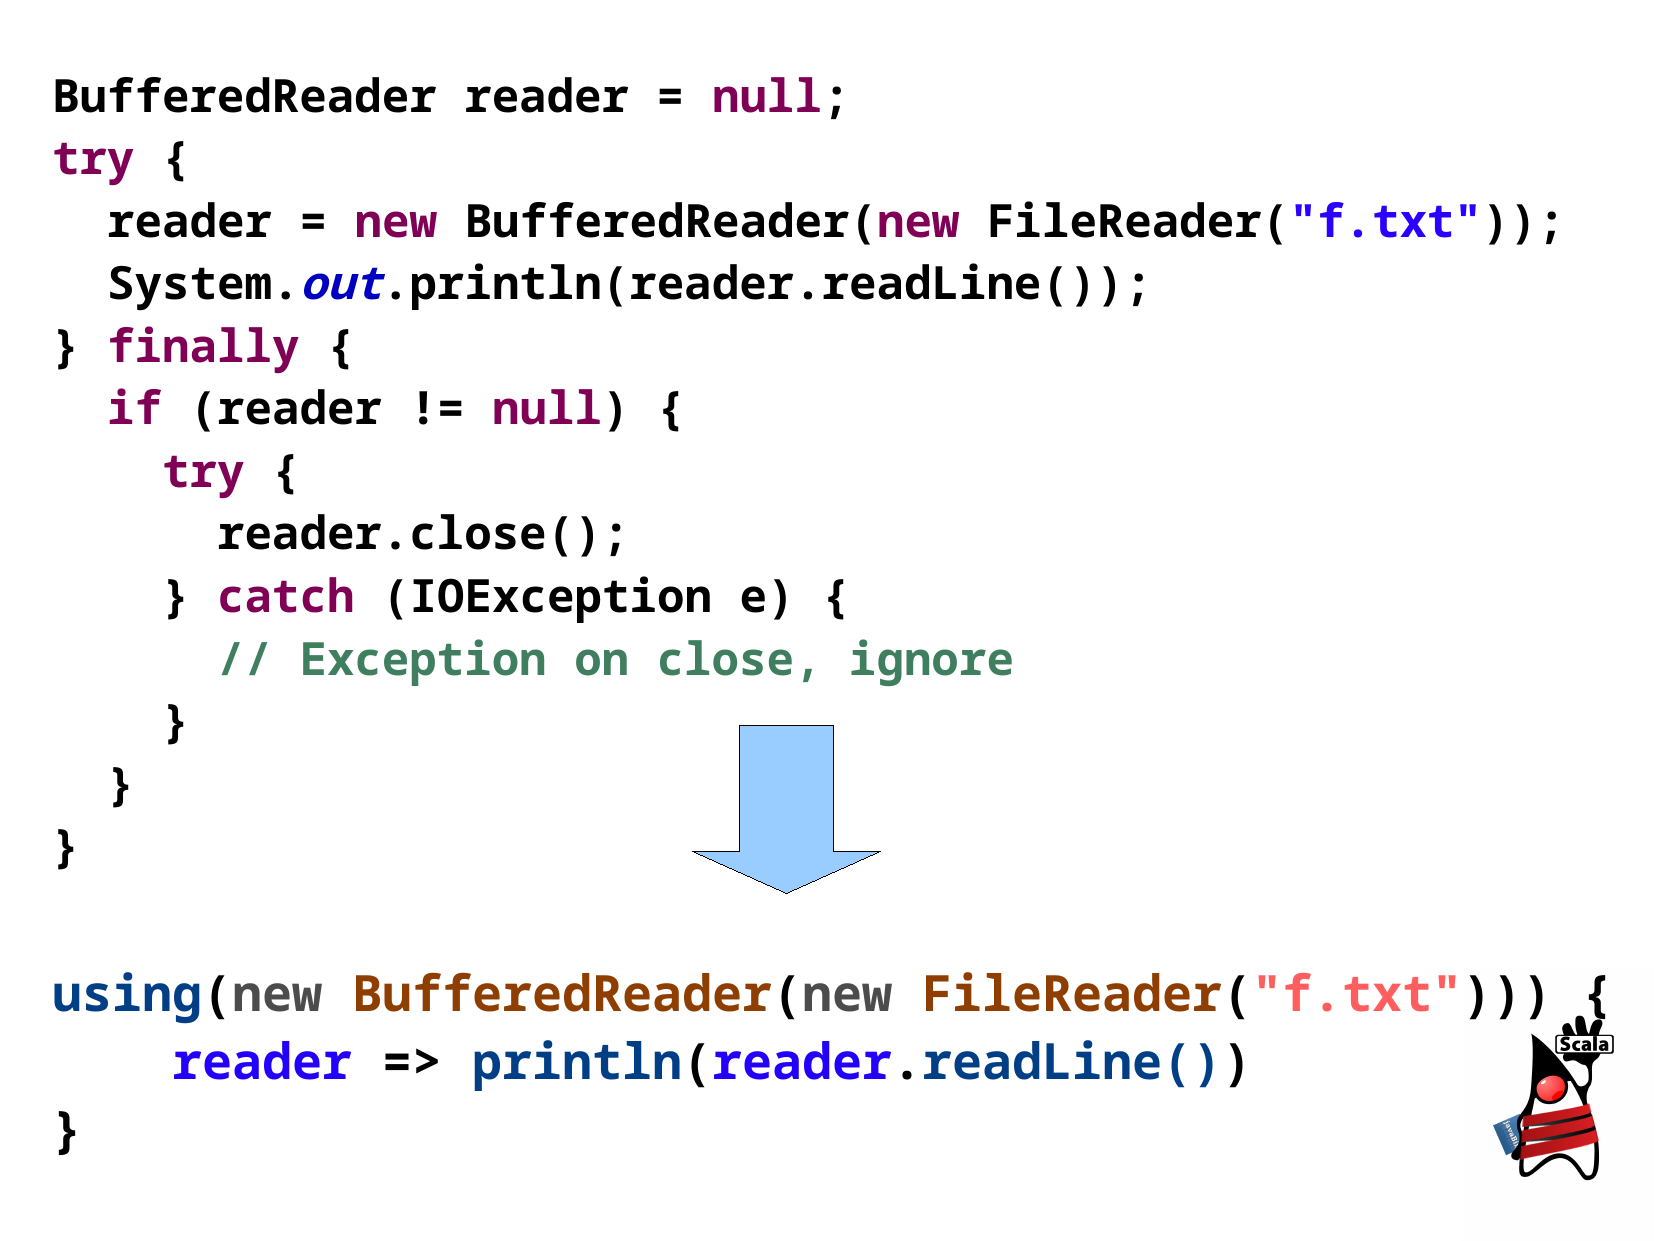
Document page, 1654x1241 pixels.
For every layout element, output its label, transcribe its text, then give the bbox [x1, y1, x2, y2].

text_box using(new BufferedReader(new FileReader("f.txt"))) { reader => println(reader.readLine()) } [37, 950, 1651, 1153]
text_box [692, 725, 881, 894]
picture [1462, 969, 1654, 1241]
text_box BufferedReader reader = null; try { reader = new BufferedReader(new FileReader("f.txt")); System.out.println(reader.readLine()); } finally { if (reader != null) { try { reader.close(); } catch (IOException e) { // Exception on close, ignore } } } [37, 55, 1654, 816]
